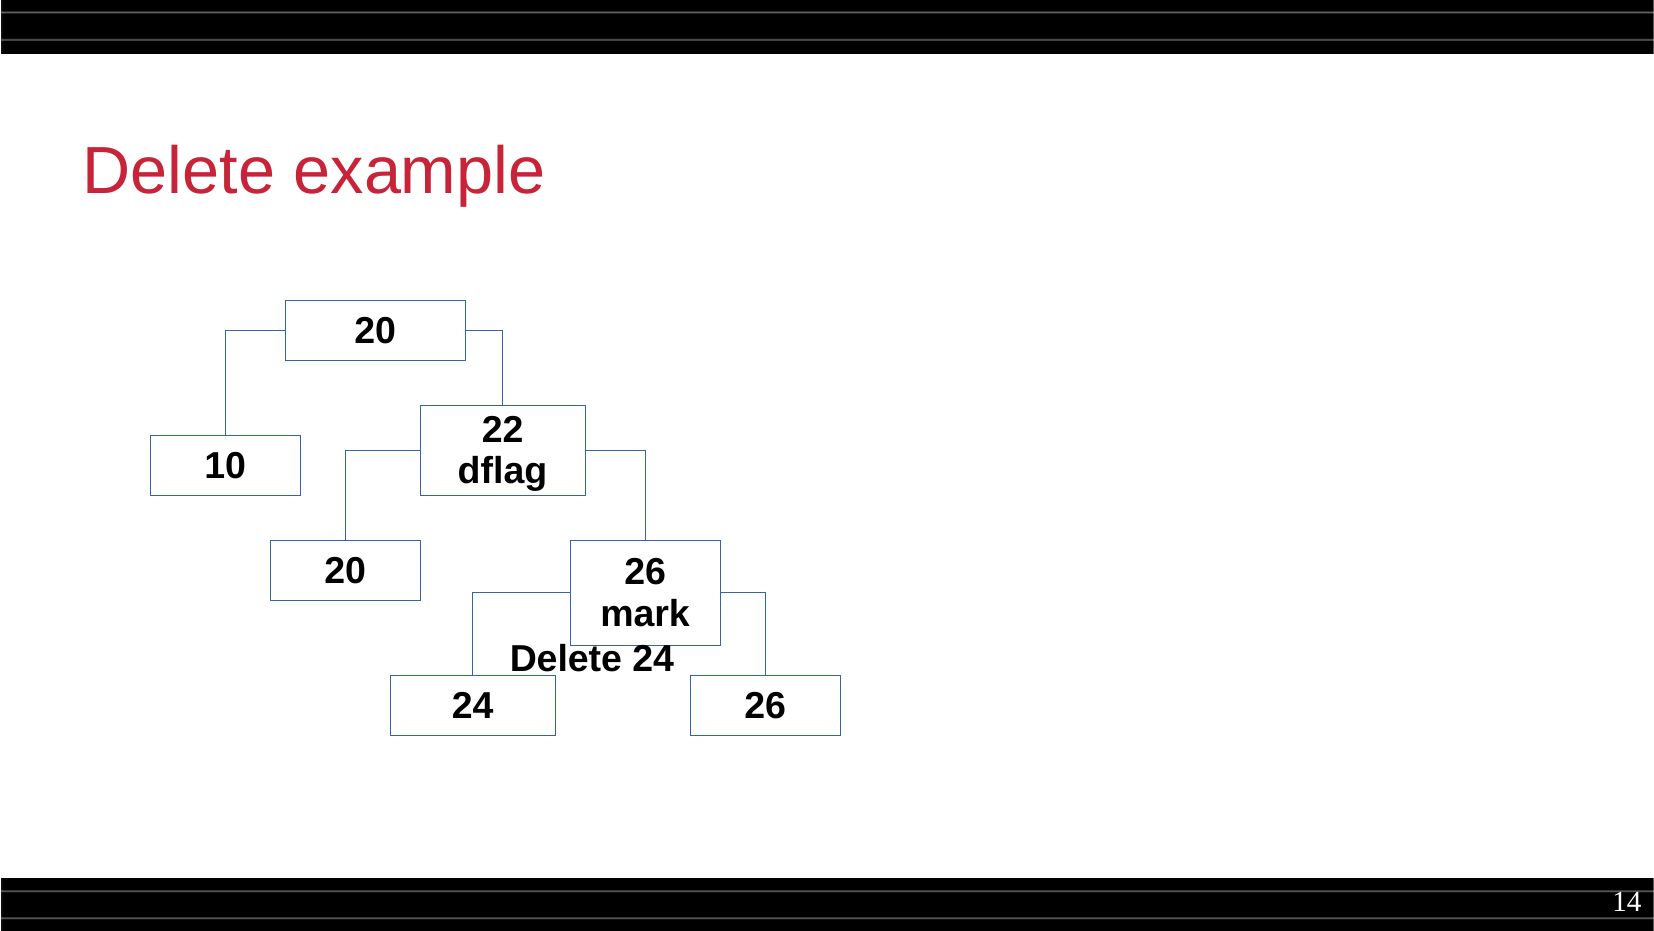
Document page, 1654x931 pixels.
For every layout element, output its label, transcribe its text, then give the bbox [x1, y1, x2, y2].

text_box 10 [150, 435, 301, 496]
text_box 22 dflag [420, 405, 586, 496]
text_box 20 [270, 540, 421, 601]
text_box 26 [690, 675, 841, 736]
picture [1, 878, 1654, 931]
text_box Delete 24 [495, 630, 691, 687]
text_box 26 mark [570, 540, 721, 646]
text_box 20 [285, 300, 466, 361]
picture [1, 0, 1654, 54]
title Delete example [82, 92, 1571, 249]
text_box 24 [390, 675, 556, 736]
